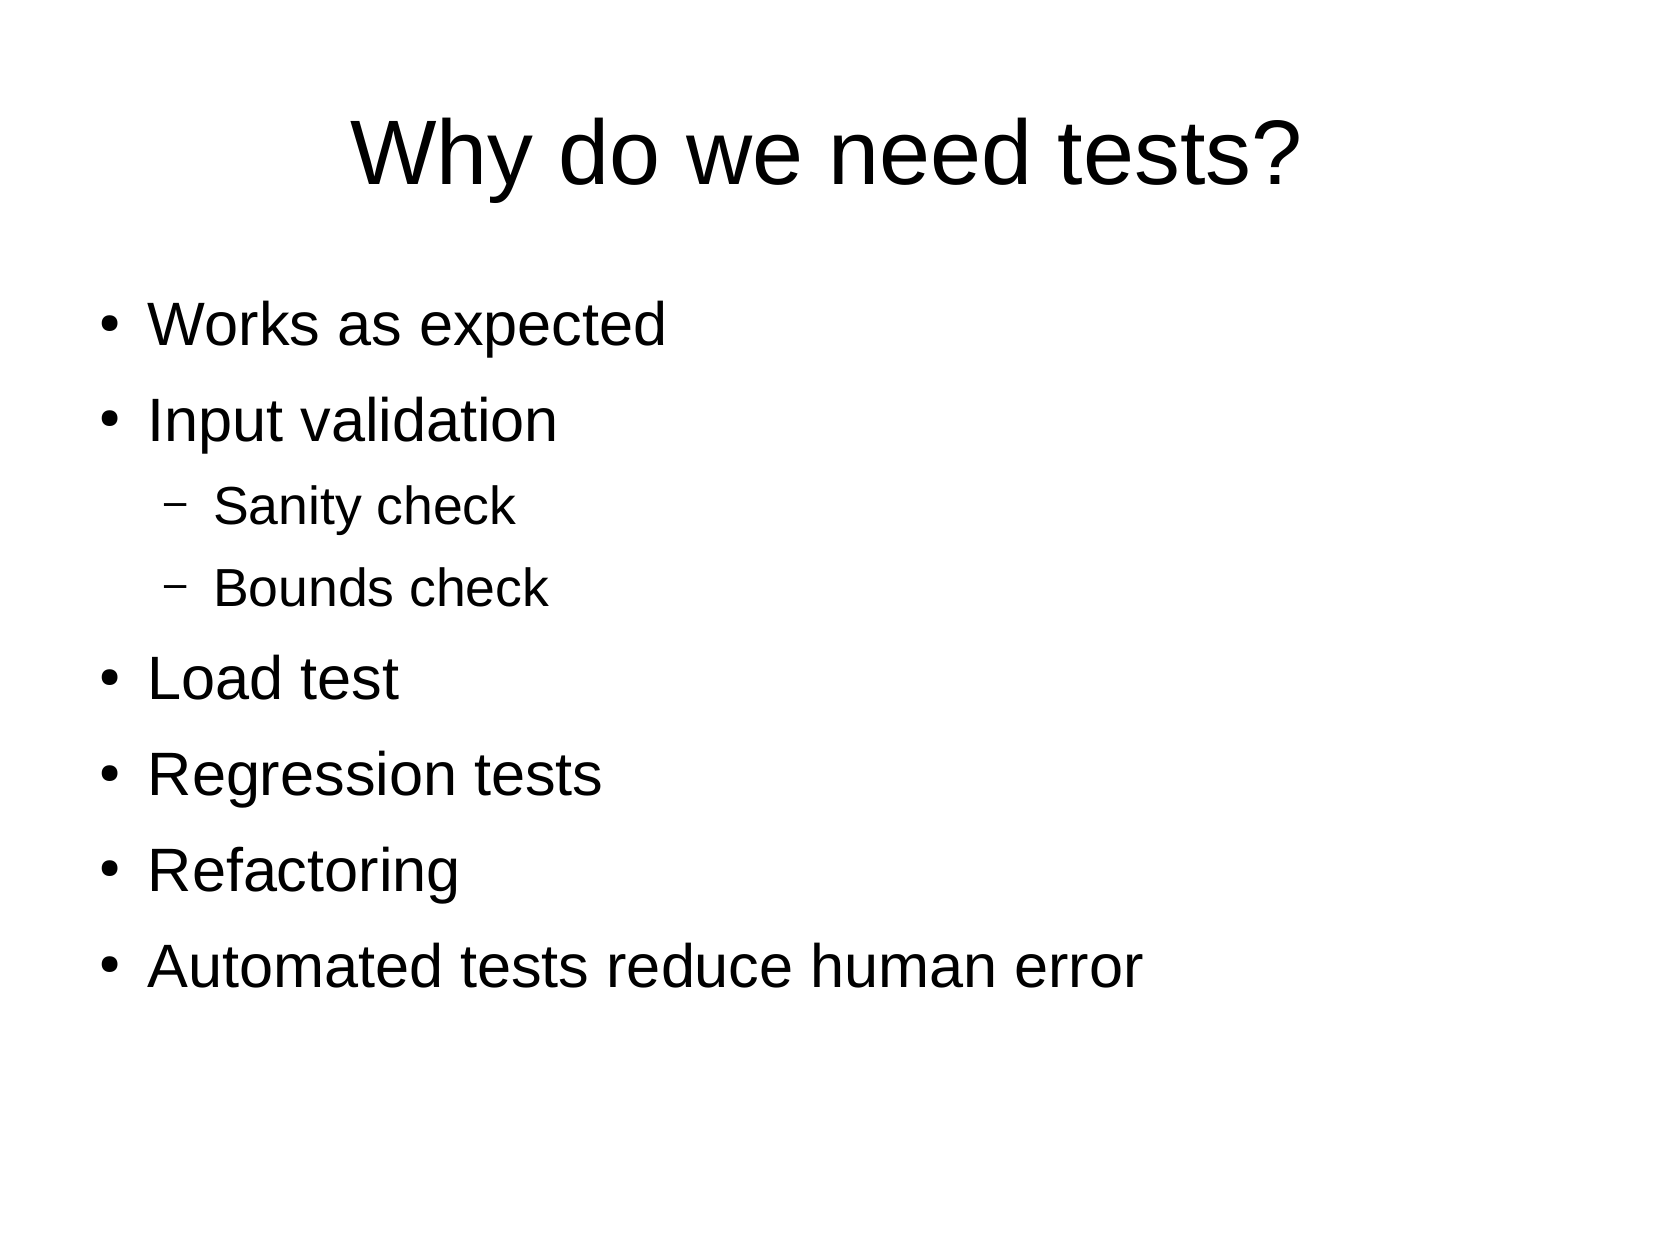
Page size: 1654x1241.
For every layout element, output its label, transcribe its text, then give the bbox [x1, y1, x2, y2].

title Why do we need tests? [82, 49, 1571, 257]
list Works as expected Input validation Sanity check Bounds check Load test Regression tests Refactoring Automated tests reduce human error [82, 290, 1571, 1010]
